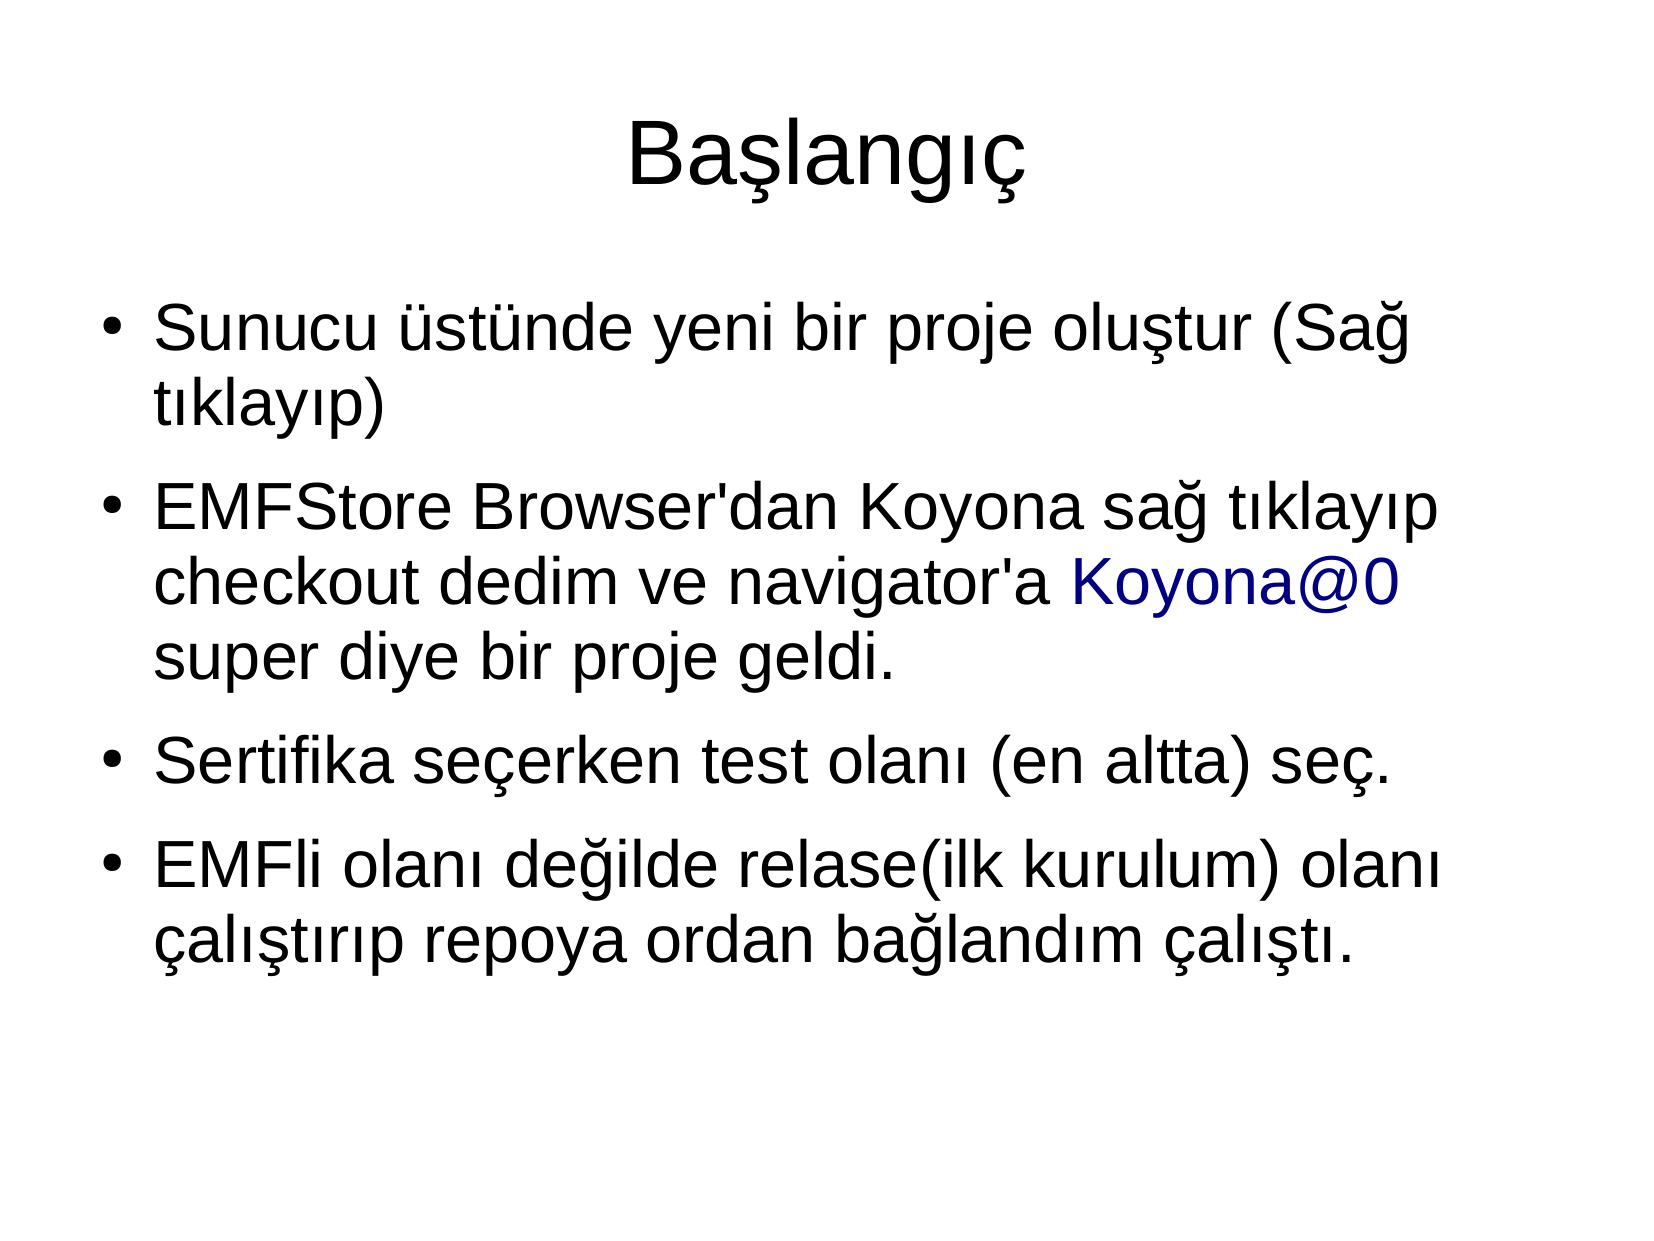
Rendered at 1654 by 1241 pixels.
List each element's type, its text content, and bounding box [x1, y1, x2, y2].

list Sunucu üstünde yeni bir proje oluştur (Sağ tıklayıp) EMFStore Browser'dan Koyona sağ tıklayıp checkout dedim ve navigator'a Koyona@0 super diye bir proje geldi. Sertifika seçerken test olanı (en altta) seç. EMFli olanı değilde relase(ilk kurulum) olanı çalıştırıp repoya ordan bağlandım çalıştı. [82, 290, 1571, 1109]
title Başlangıç [82, 49, 1571, 257]
